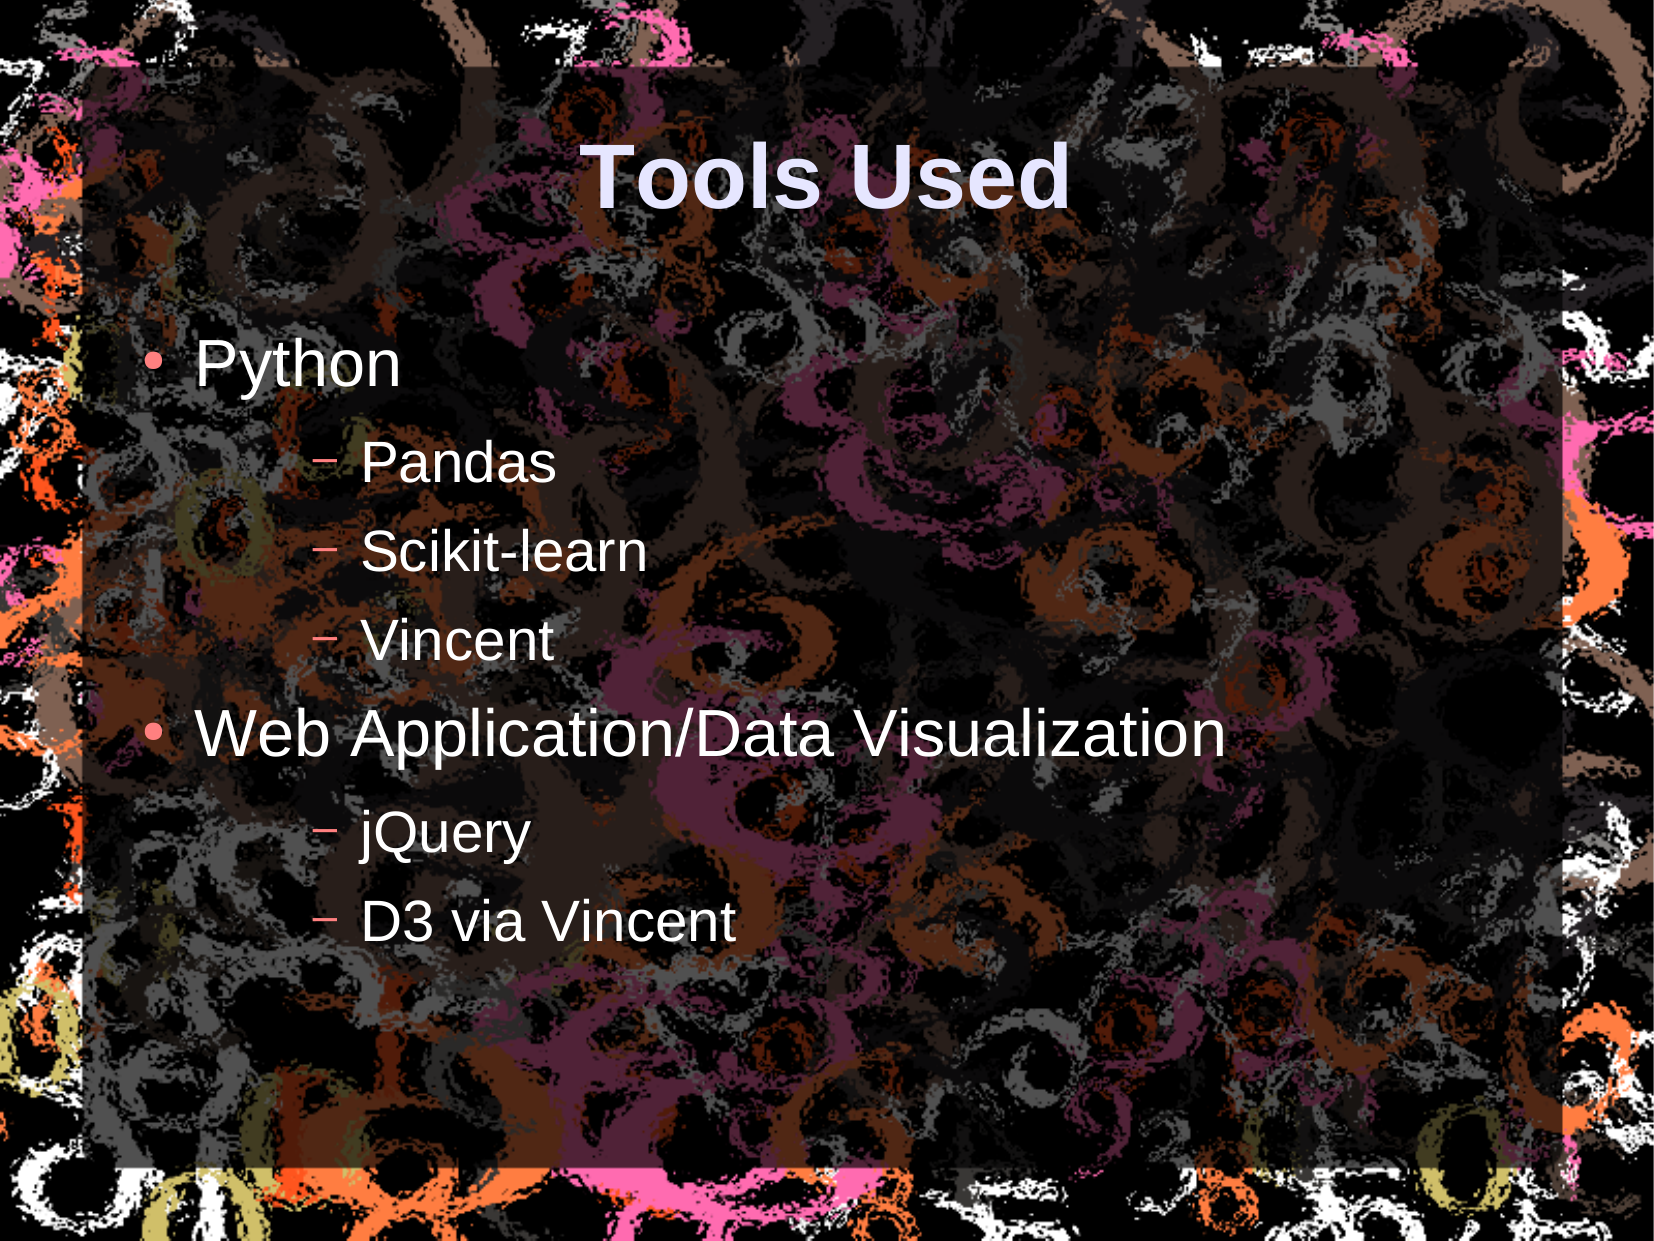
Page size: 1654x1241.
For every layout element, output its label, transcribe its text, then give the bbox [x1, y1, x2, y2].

list Python Pandas Scikit-learn Vincent Web Application/Data Visualization jQuery D3 via Vincent [124, 325, 1518, 1045]
title Tools Used [82, 73, 1571, 281]
picture [0, 0, 1654, 1241]
